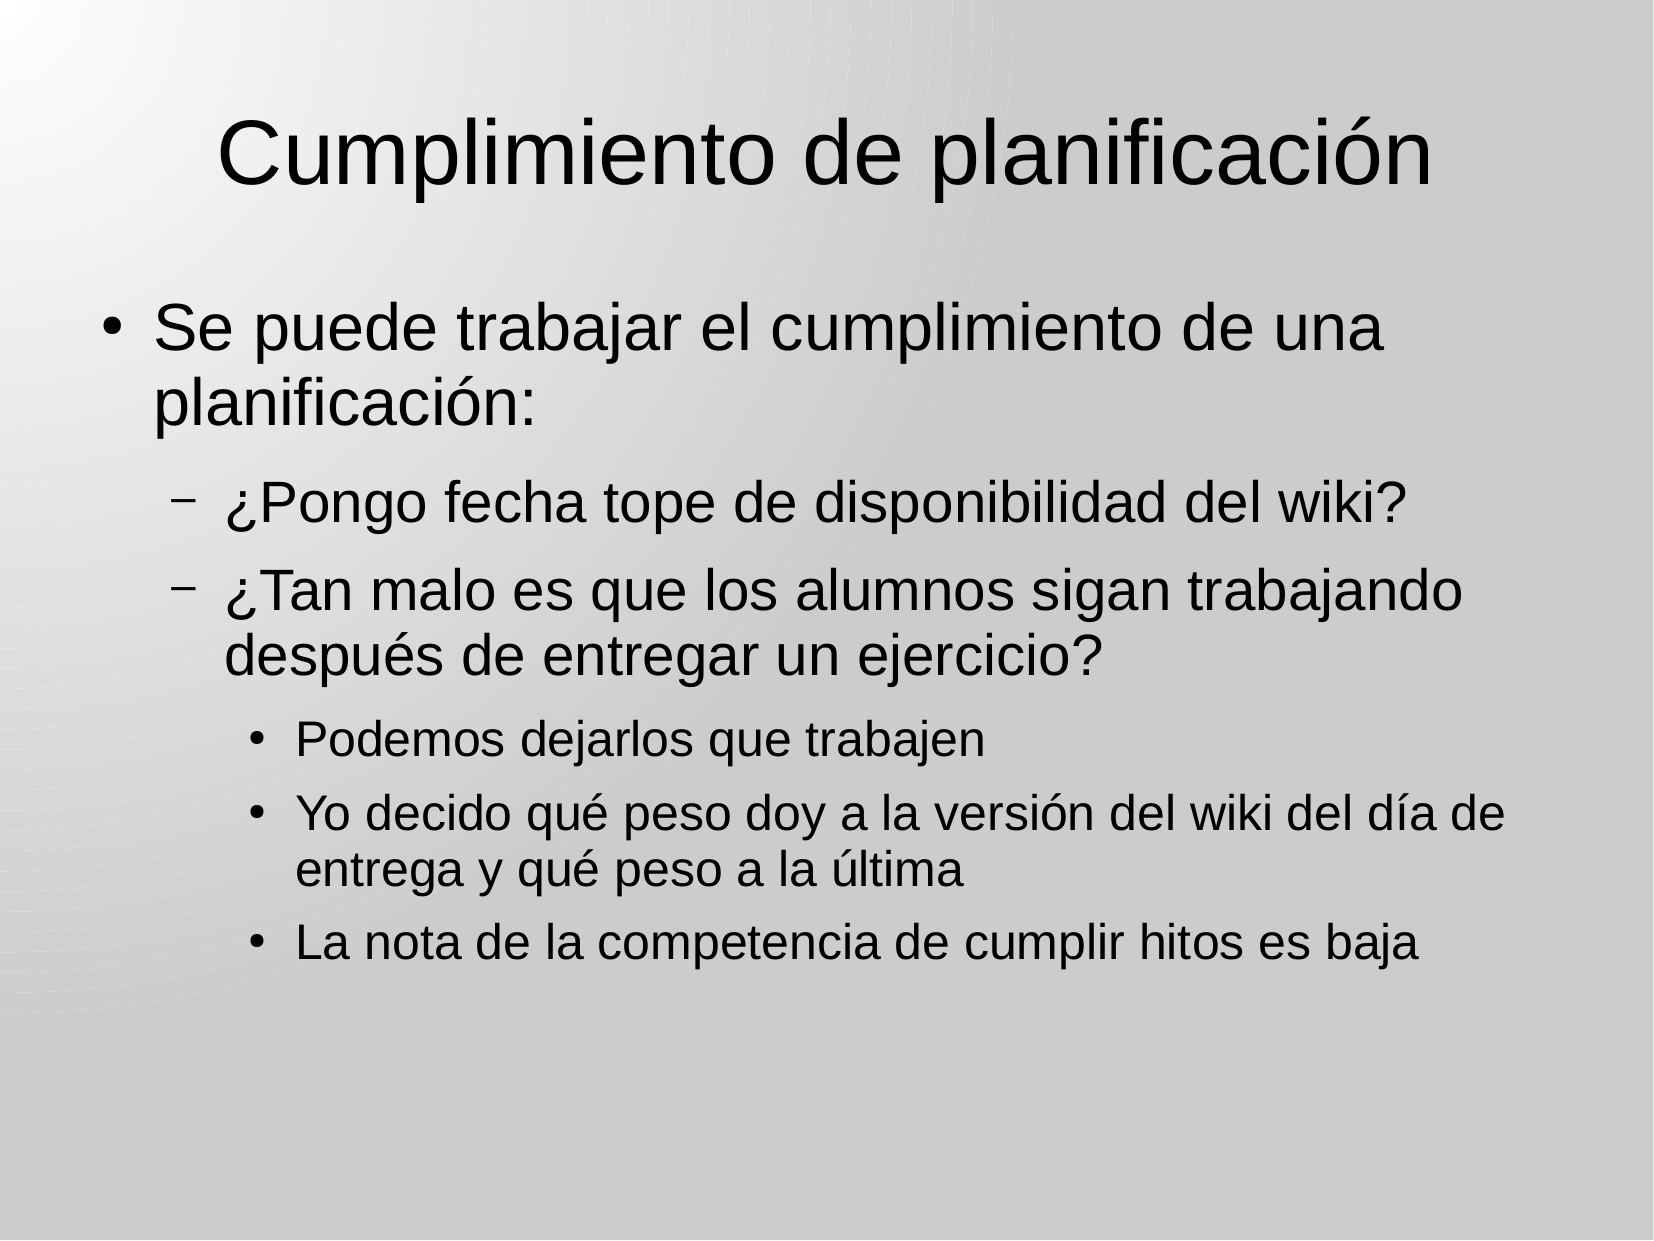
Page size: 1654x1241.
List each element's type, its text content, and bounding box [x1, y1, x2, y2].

list Se puede trabajar el cumplimiento de una planificación: ¿Pongo fecha tope de disponibilidad del wiki? ¿Tan malo es que los alumnos sigan trabajando después de entregar un ejercicio? Podemos dejarlos que trabajen Yo decido qué peso doy a la versión del wiki del día de entrega y qué peso a la última La nota de la competencia de cumplir hitos es baja [82, 290, 1538, 1063]
title Cumplimiento de planificación [82, 49, 1571, 257]
